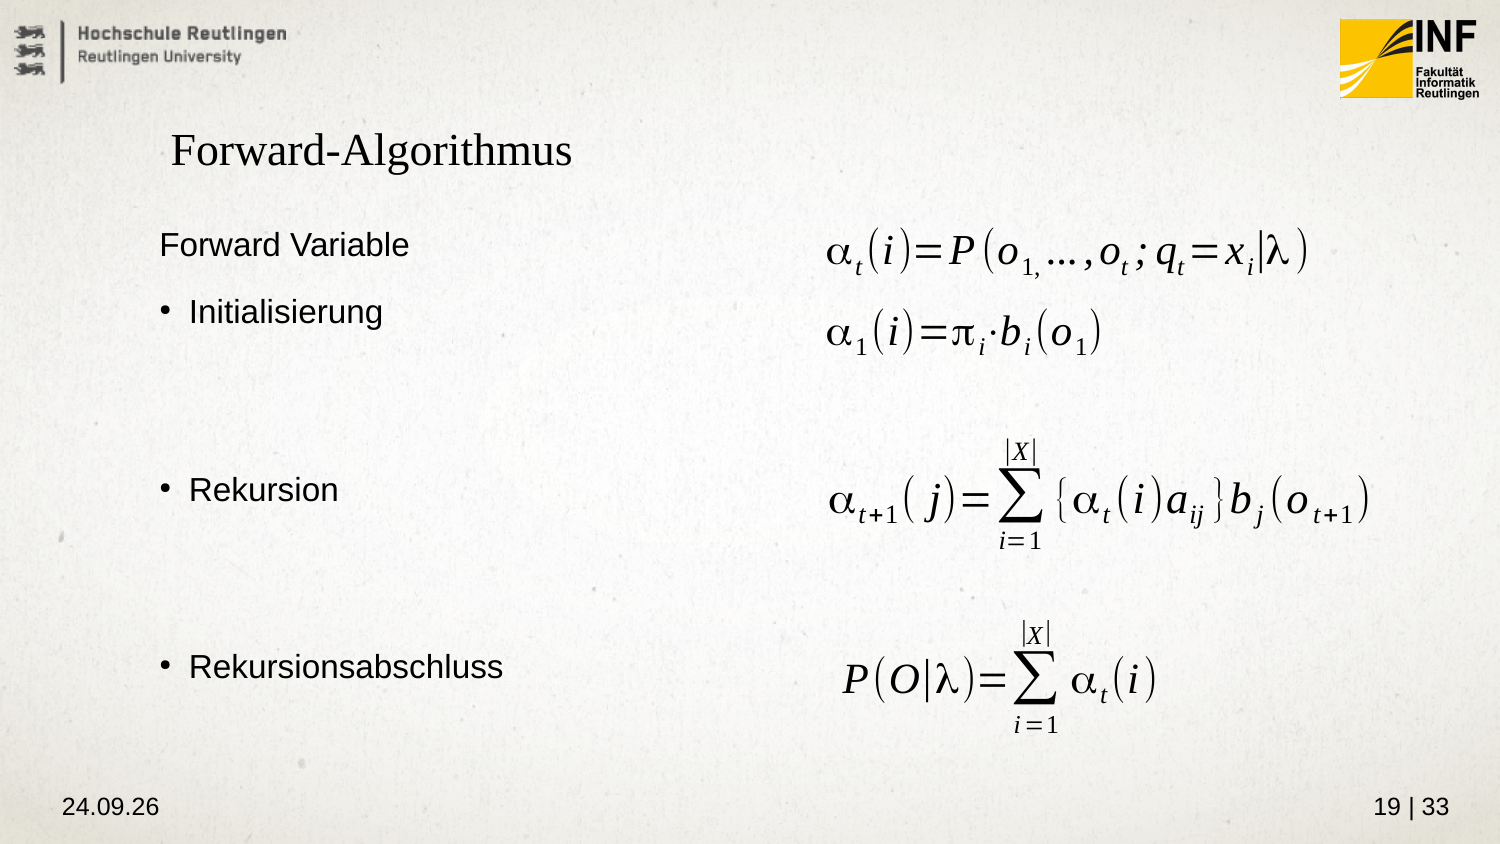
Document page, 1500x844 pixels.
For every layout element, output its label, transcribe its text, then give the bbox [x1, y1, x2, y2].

chart [829, 620, 1168, 739]
picture [0, 0, 1500, 844]
title Forward-Algorithmus [159, 106, 1341, 188]
chart [814, 437, 1384, 558]
chart [814, 225, 1319, 281]
chart [814, 305, 1114, 361]
list Forward Variable Initialisierung Rekursion Rekursionsabschluss [159, 225, 1341, 731]
